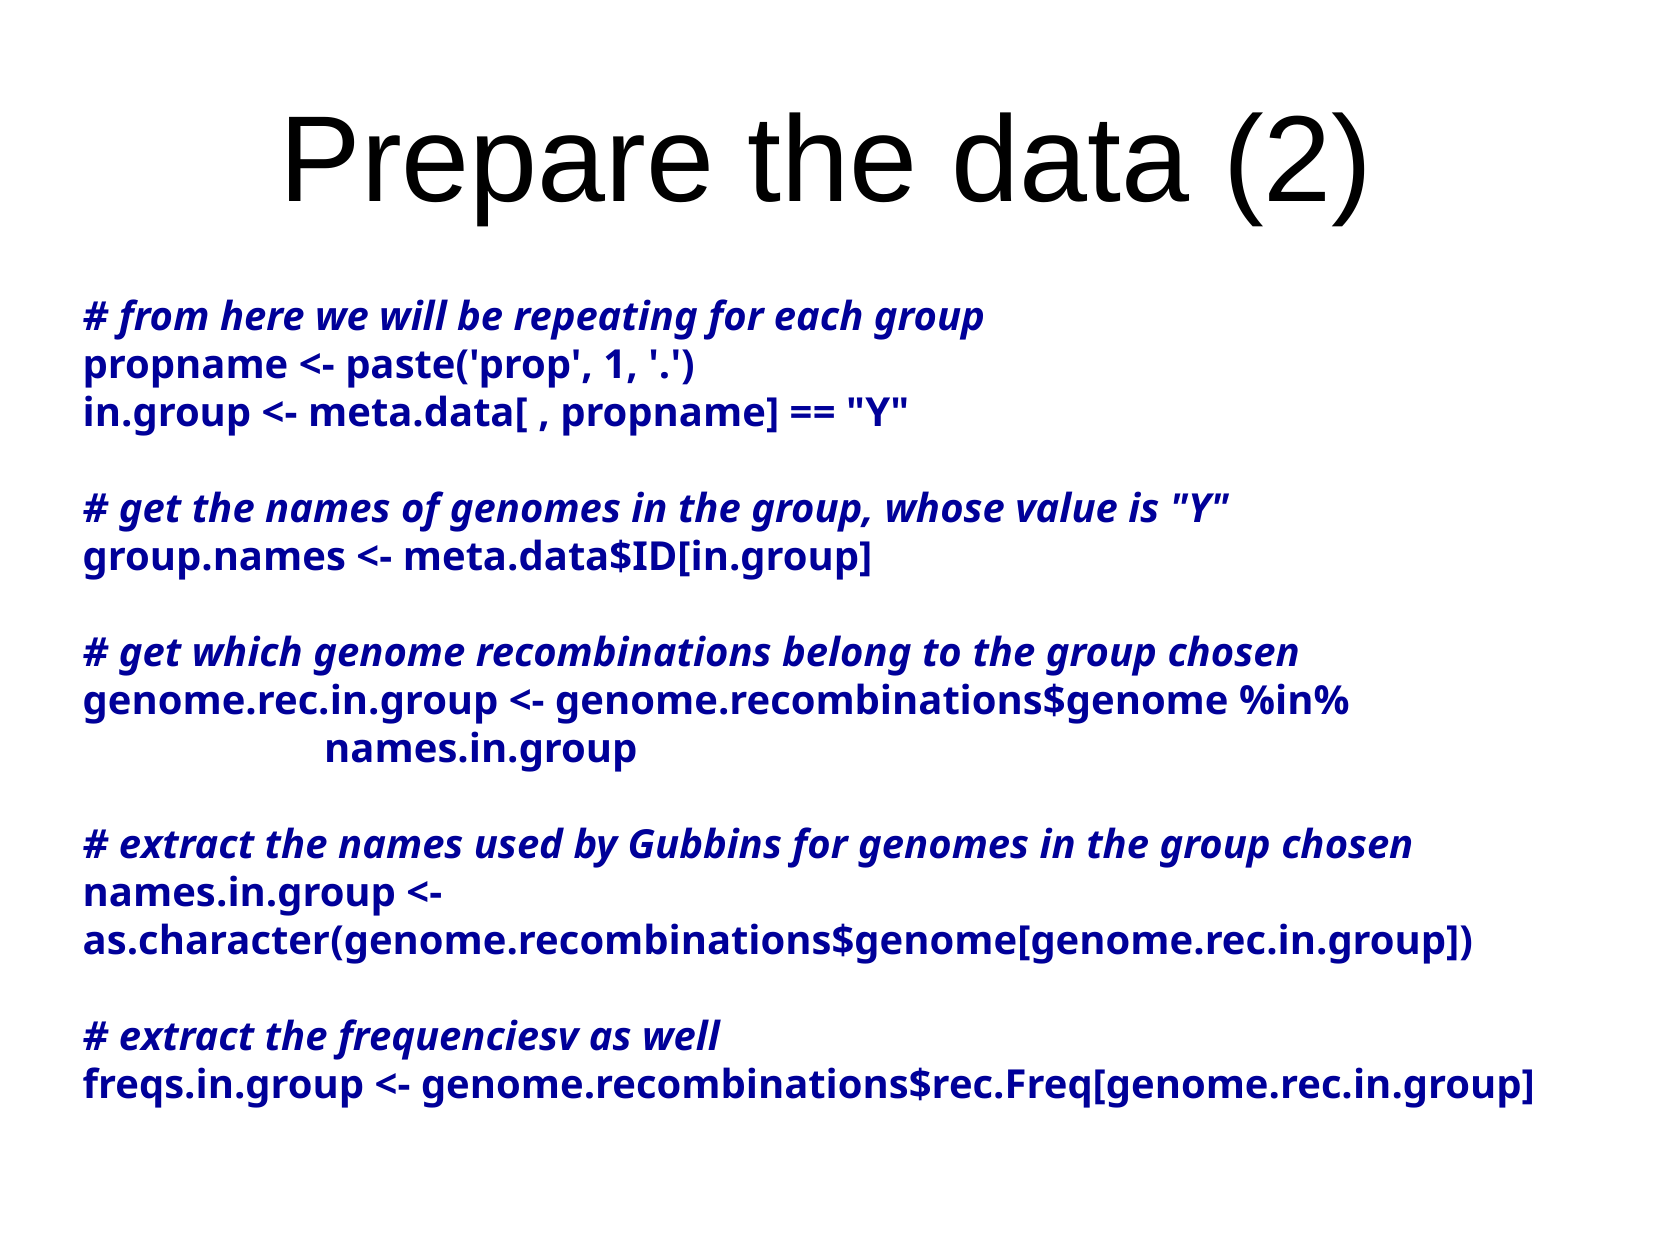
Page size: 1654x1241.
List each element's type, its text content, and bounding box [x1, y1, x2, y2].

text_box # from here we will be repeating for each group propname <- paste('prop', 1, '.') in.group <- meta.data[ , propname] == "Y" # get the names of genomes in the group, whose value is "Y" group.names <- meta.data$ID[in.group] # get which genome recombinations belong to the group chosen genome.rec.in.group <- genome.recombinations$genome %in% names.in.group # extract the names used by Gubbins for genomes in the group chosen names.in.group <- as.character(genome.recombinations$genome[genome.rec.in.group]) # extract the frequenciesv as well freqs.in.group <- genome.recombinations$rec.Freq[genome.rec.in.group] [82, 290, 1571, 1155]
text_box Prepare the data (2) [82, 49, 1571, 257]
